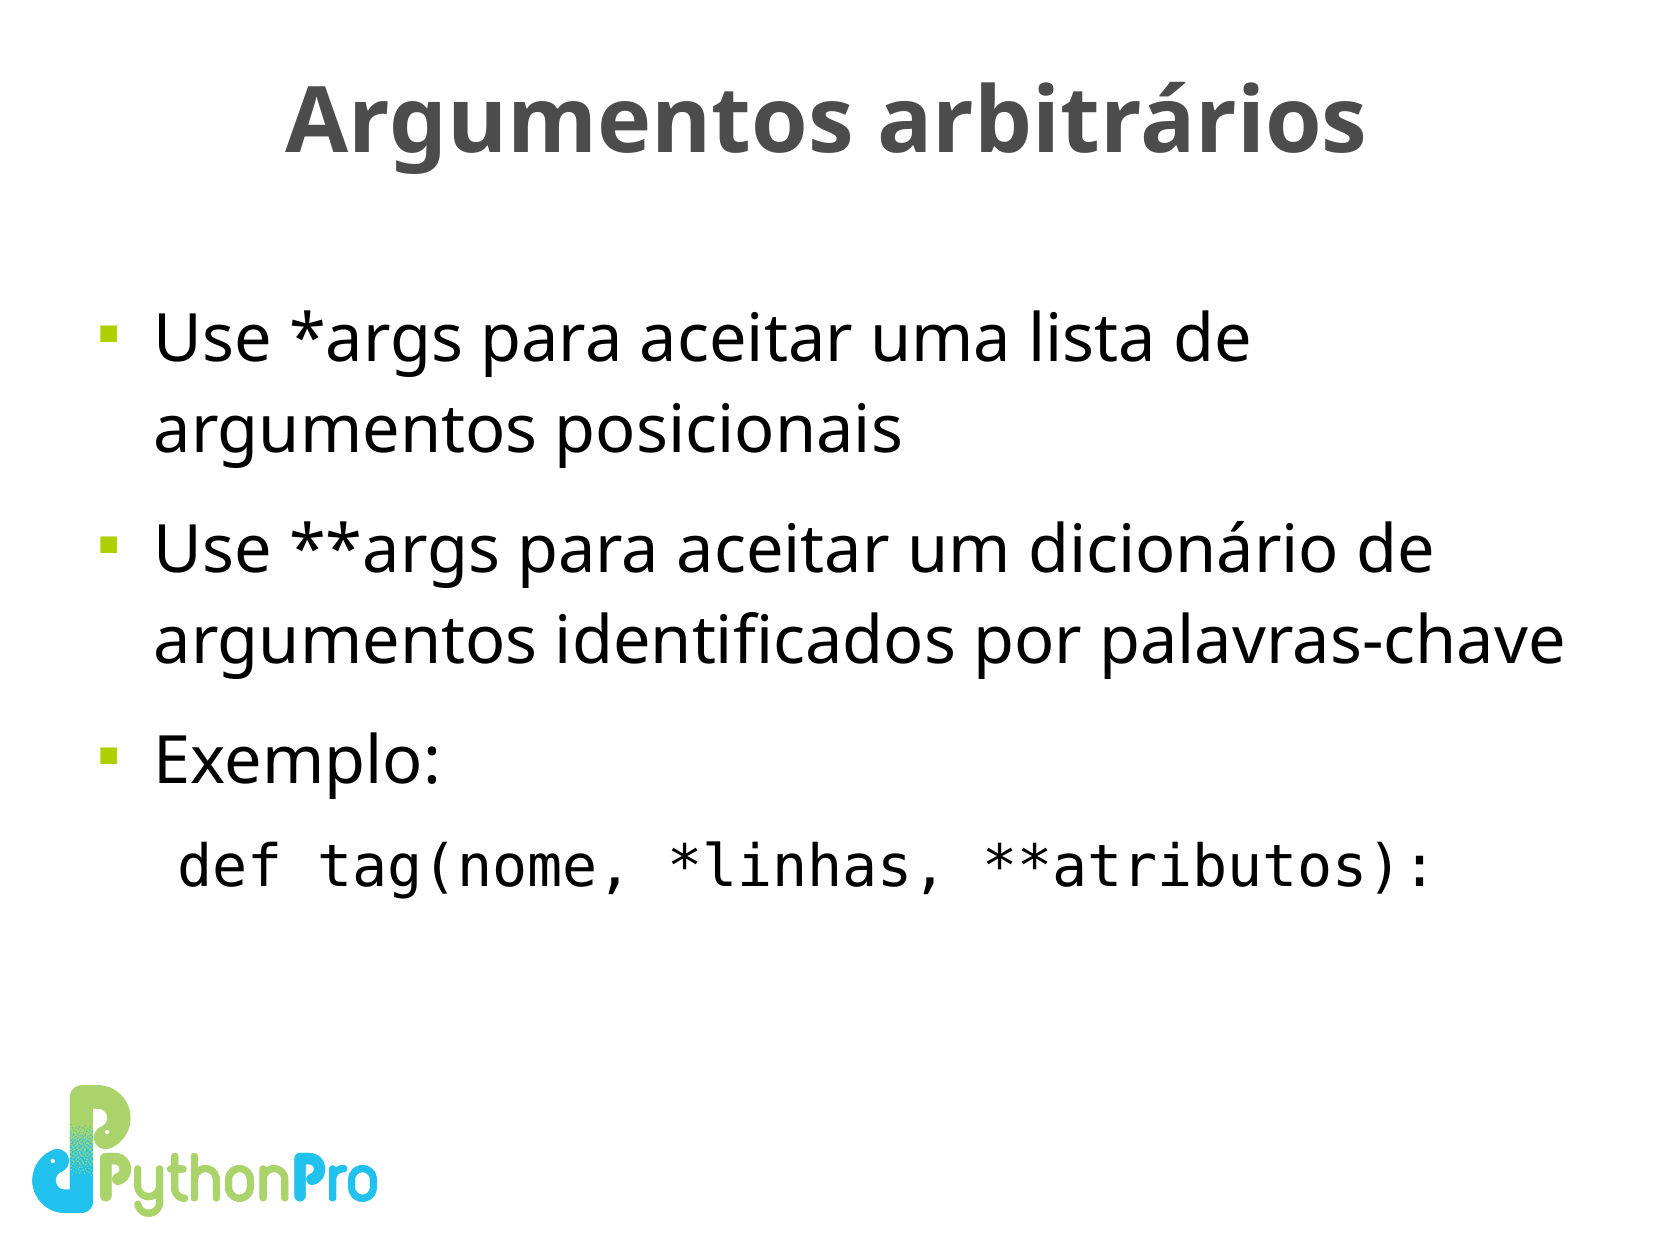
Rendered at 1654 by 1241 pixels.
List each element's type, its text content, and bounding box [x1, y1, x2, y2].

picture [32, 1085, 377, 1217]
list Use *args para aceitar uma lista de argumentos posicionais Use **args para aceitar um dicionário de argumentos identificados por palavras-chave Exemplo: def tag(nome, *linhas, **atributos): [82, 290, 1571, 1109]
title Argumentos arbitrários [82, 13, 1571, 222]
